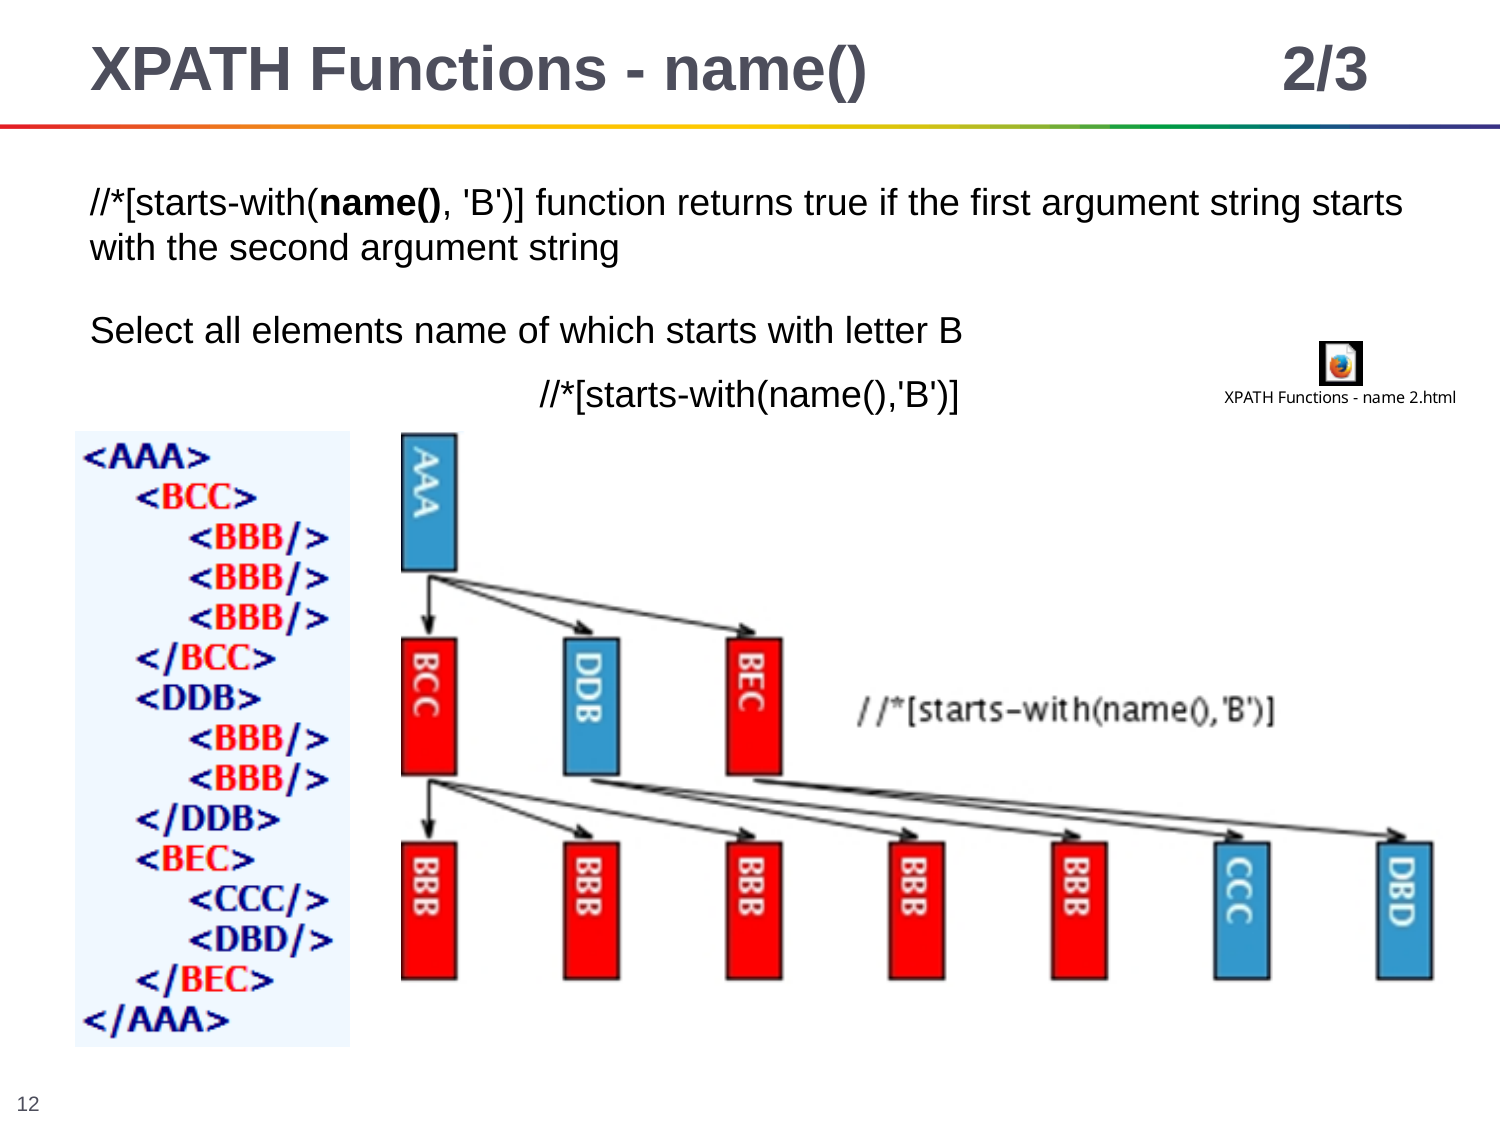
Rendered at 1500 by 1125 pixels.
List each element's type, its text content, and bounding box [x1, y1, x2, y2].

title XPATH Functions - name() 2/3 [75, 19, 1425, 111]
chart [1198, 341, 1482, 414]
text_box //*[starts-with(name(),'B')] [524, 363, 976, 423]
picture [75, 431, 350, 1047]
picture [401, 431, 1443, 987]
text_box //*[starts-with(name(), 'B')] function returns true if the first argument string starts with the second argument string [75, 170, 1471, 275]
text_box Select all elements name of which starts with letter B [75, 298, 993, 359]
